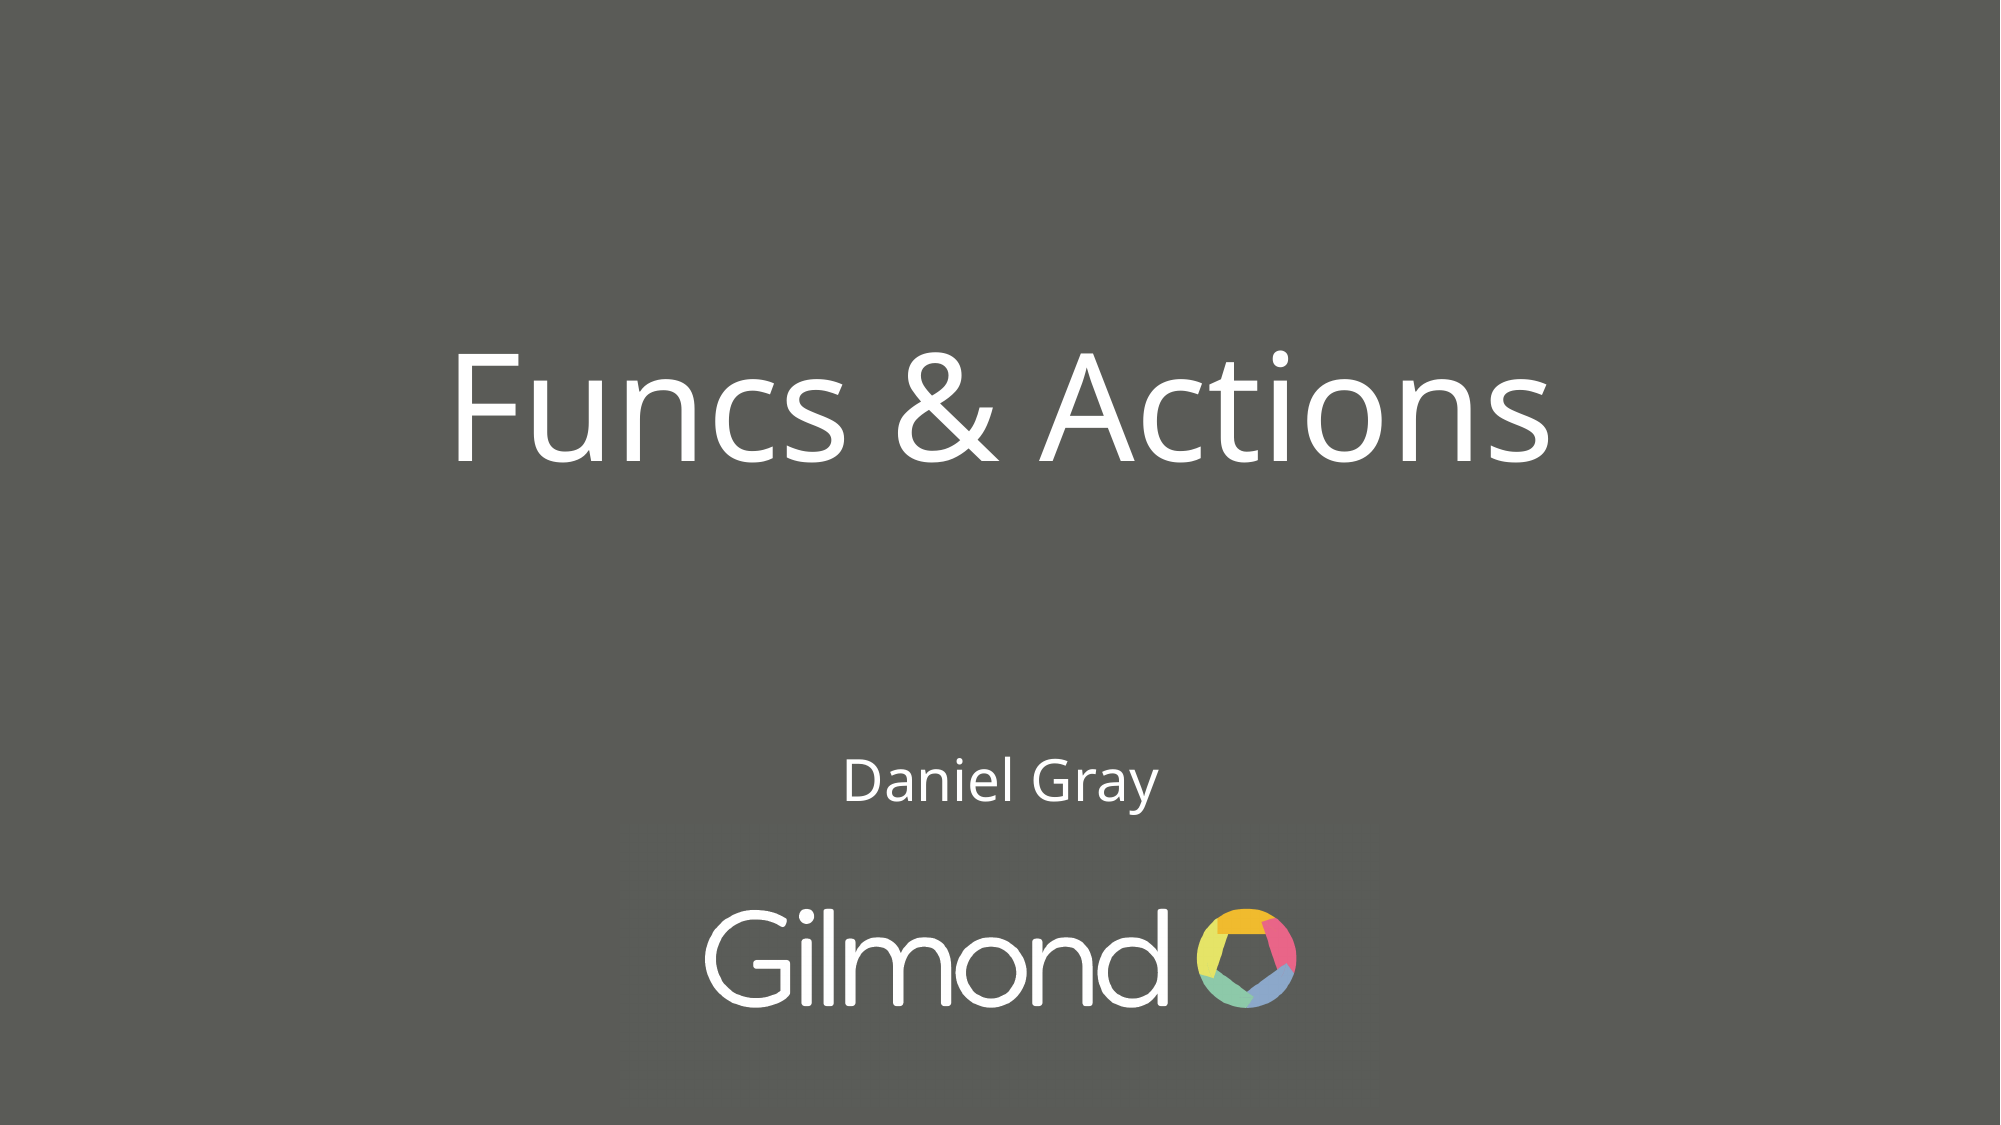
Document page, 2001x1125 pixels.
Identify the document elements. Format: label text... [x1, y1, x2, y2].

subtitle Daniel Gray [249, 581, 1750, 985]
picture [620, 824, 1380, 1108]
subtitle Funcs & Actions [249, 211, 1750, 581]
